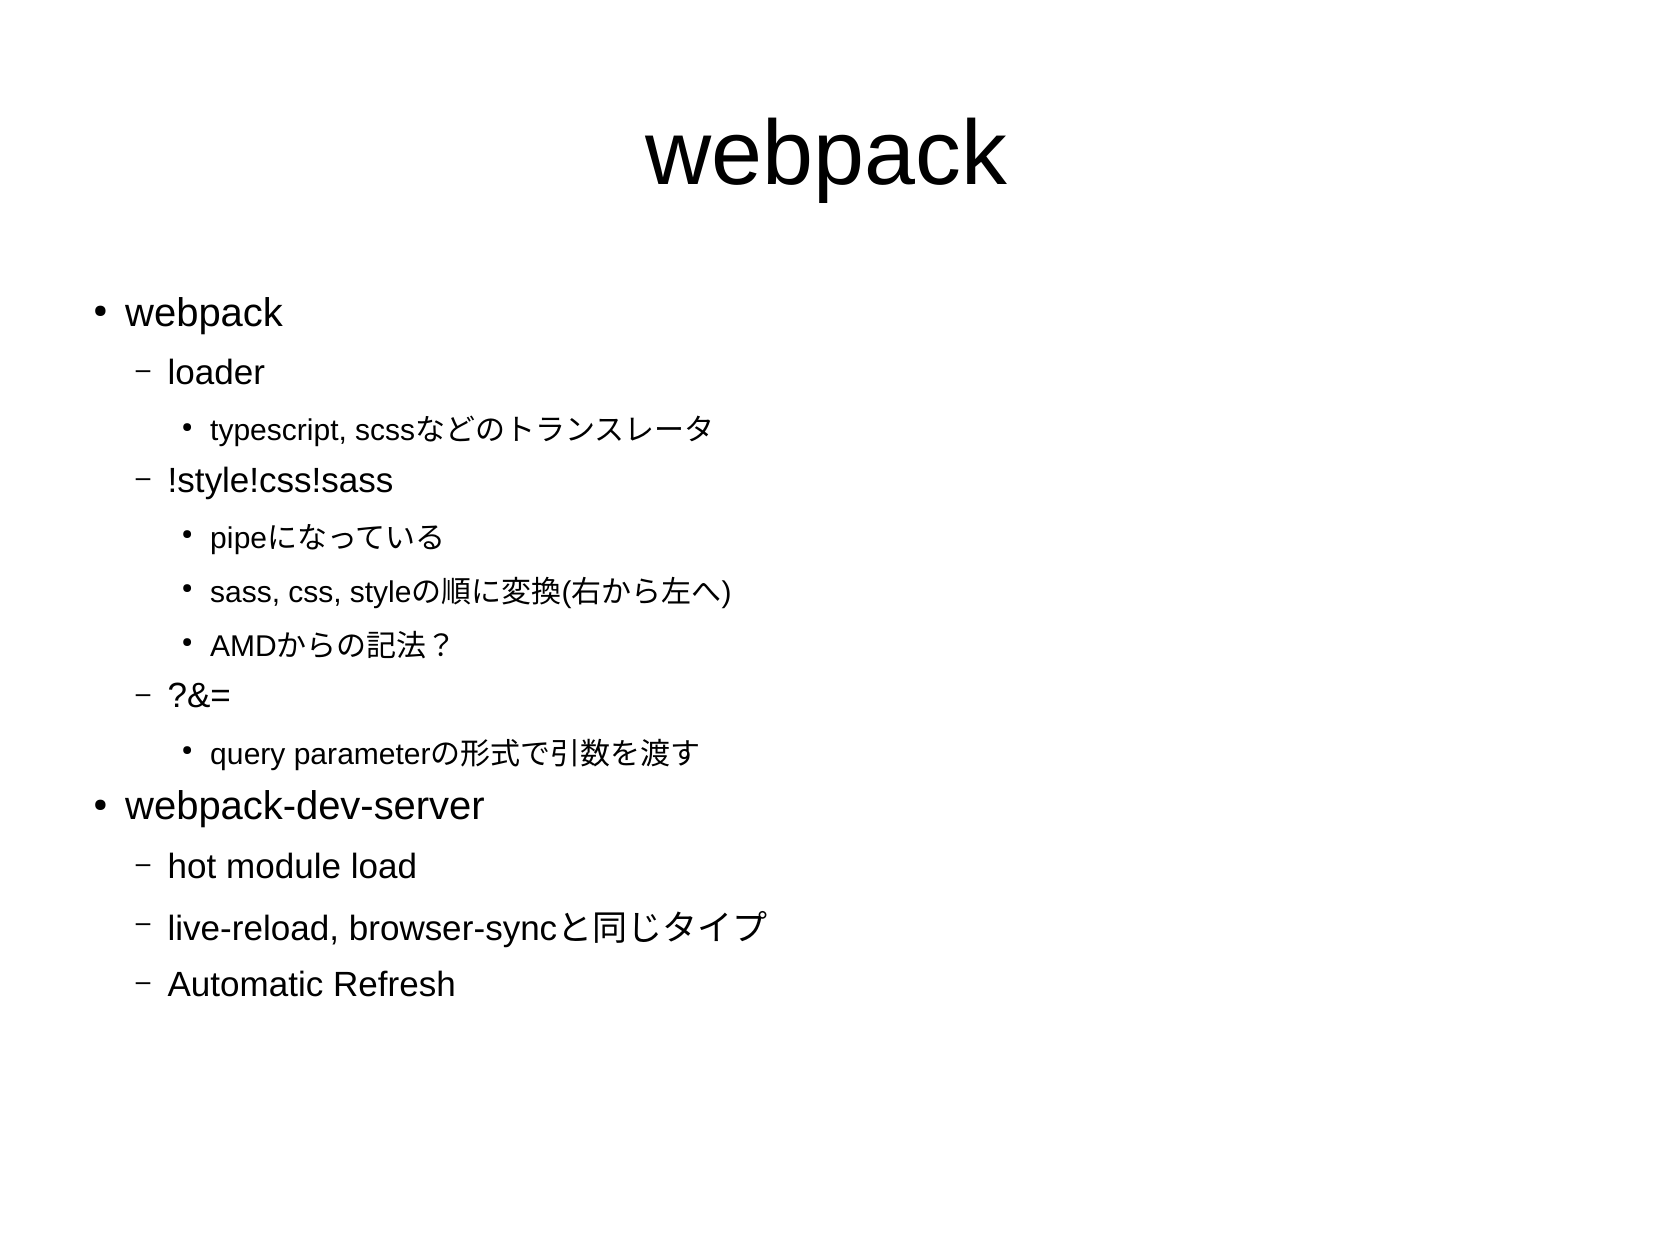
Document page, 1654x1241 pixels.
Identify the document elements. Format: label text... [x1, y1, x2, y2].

title webpack [82, 49, 1571, 257]
list webpack loader typescript, scssなどのトランスレータ !style!css!sass pipeになっている sass, css, styleの順に変換(右から左へ) AMDからの記法？ ?&= query parameterの形式で引数を渡す webpack-dev-server hot module load live-reload, browser-syncと同じタイプ Automatic Refresh [82, 290, 1571, 1010]
